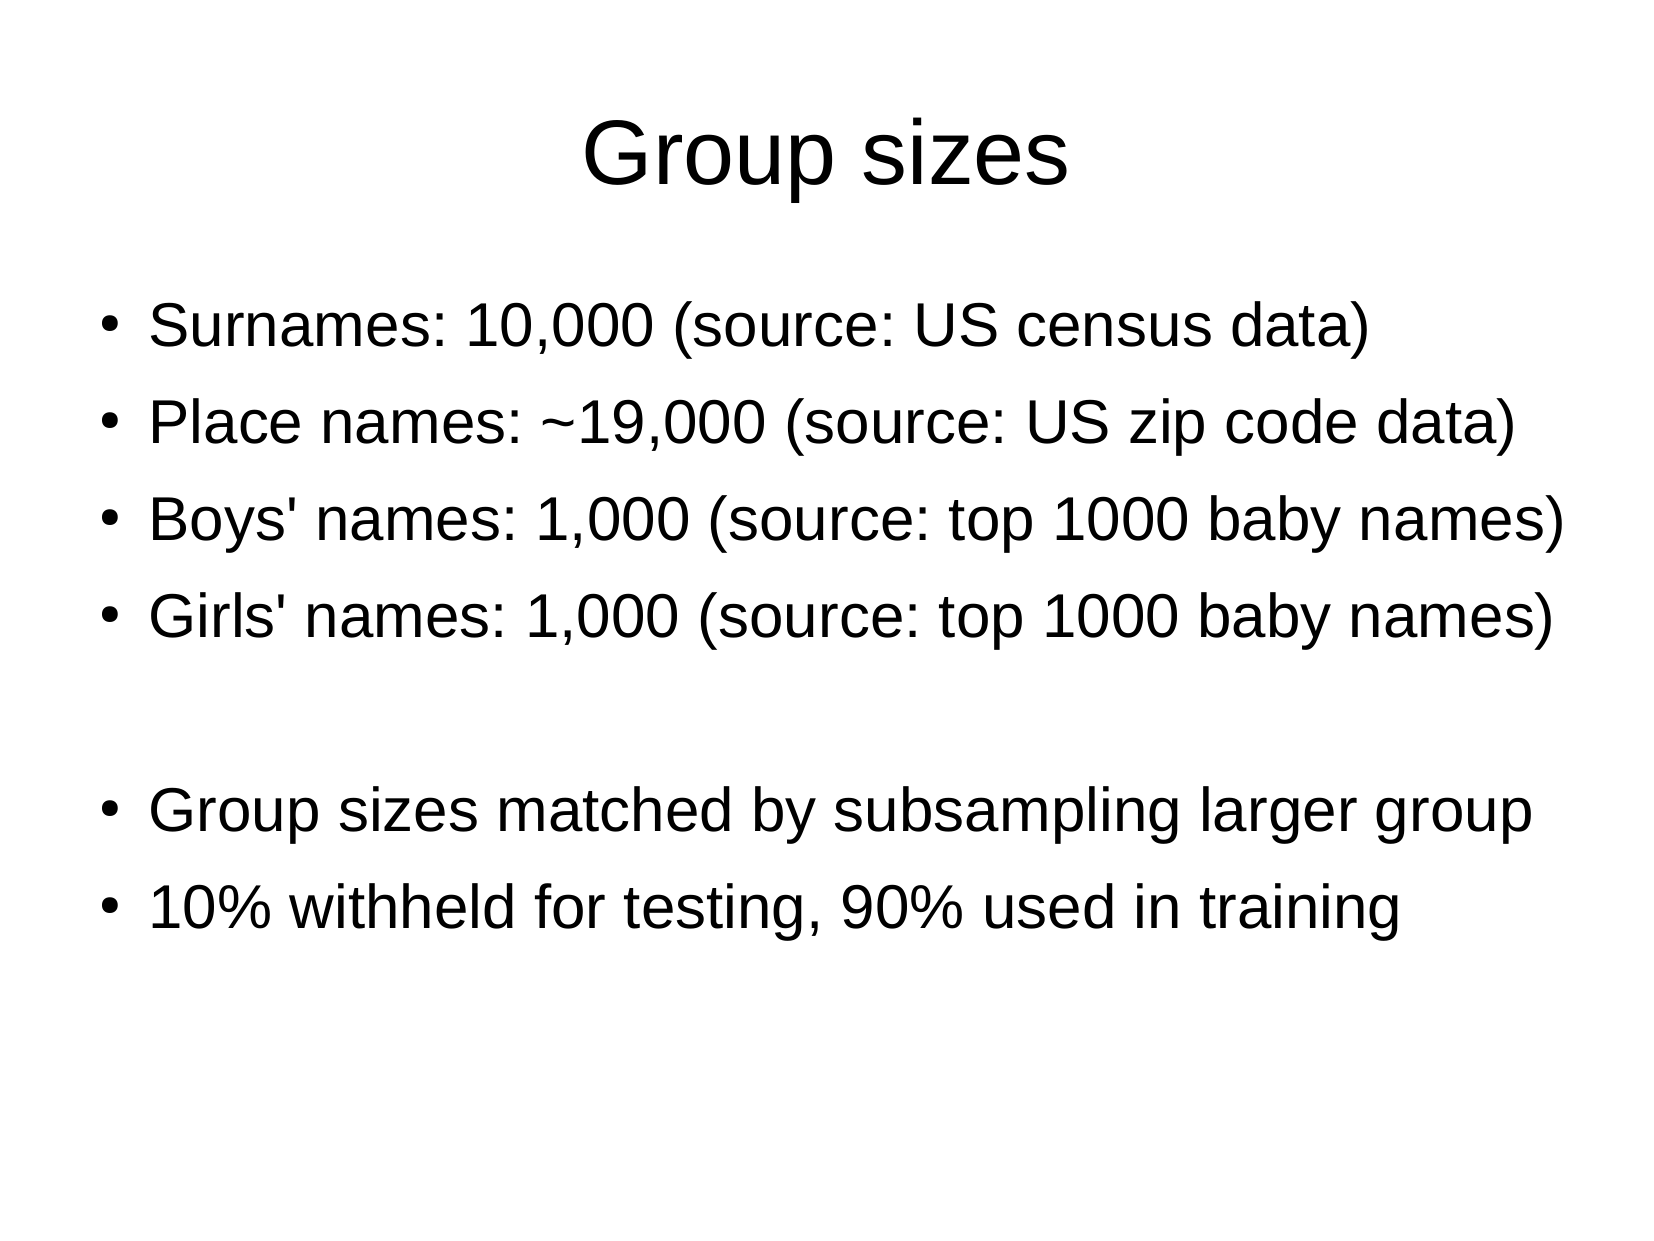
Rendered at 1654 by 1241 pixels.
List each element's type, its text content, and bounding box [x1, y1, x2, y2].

title Group sizes [82, 49, 1571, 257]
list Surnames: 10,000 (source: US census data) Place names: ~19,000 (source: US zip code data) Boys' names: 1,000 (source: top 1000 baby names) Girls' names: 1,000 (source: top 1000 baby names) Group sizes matched by subsampling larger group 10% withheld for testing, 90% used in training [82, 290, 1571, 1010]
